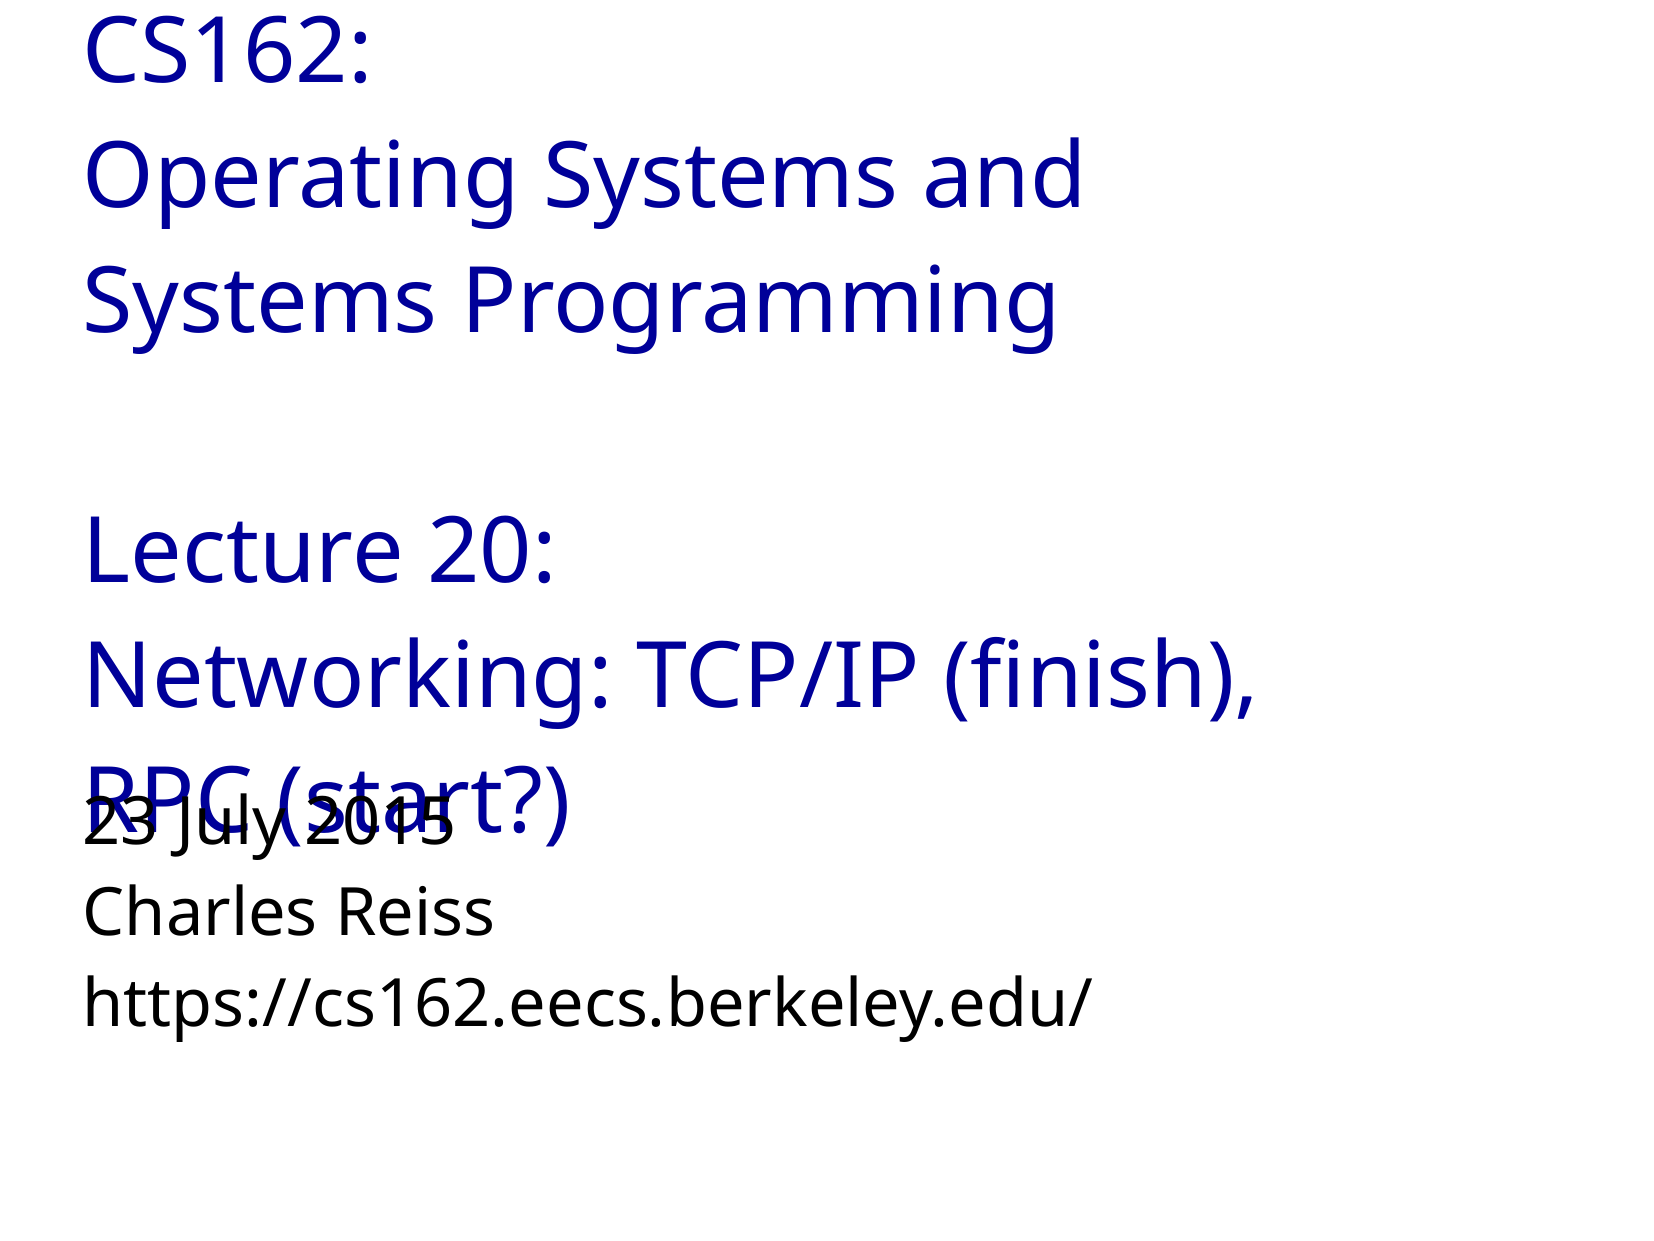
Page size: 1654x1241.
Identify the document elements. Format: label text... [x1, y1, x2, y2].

title CS162: Operating Systems and Systems Programming Lecture 20: Networking: TCP/IP (finish), RPC (start?) [82, 67, 1636, 777]
subtitle 23 July 2015 Charles Reiss https://cs162.eecs.berkeley.edu/ [82, 797, 1571, 1022]
